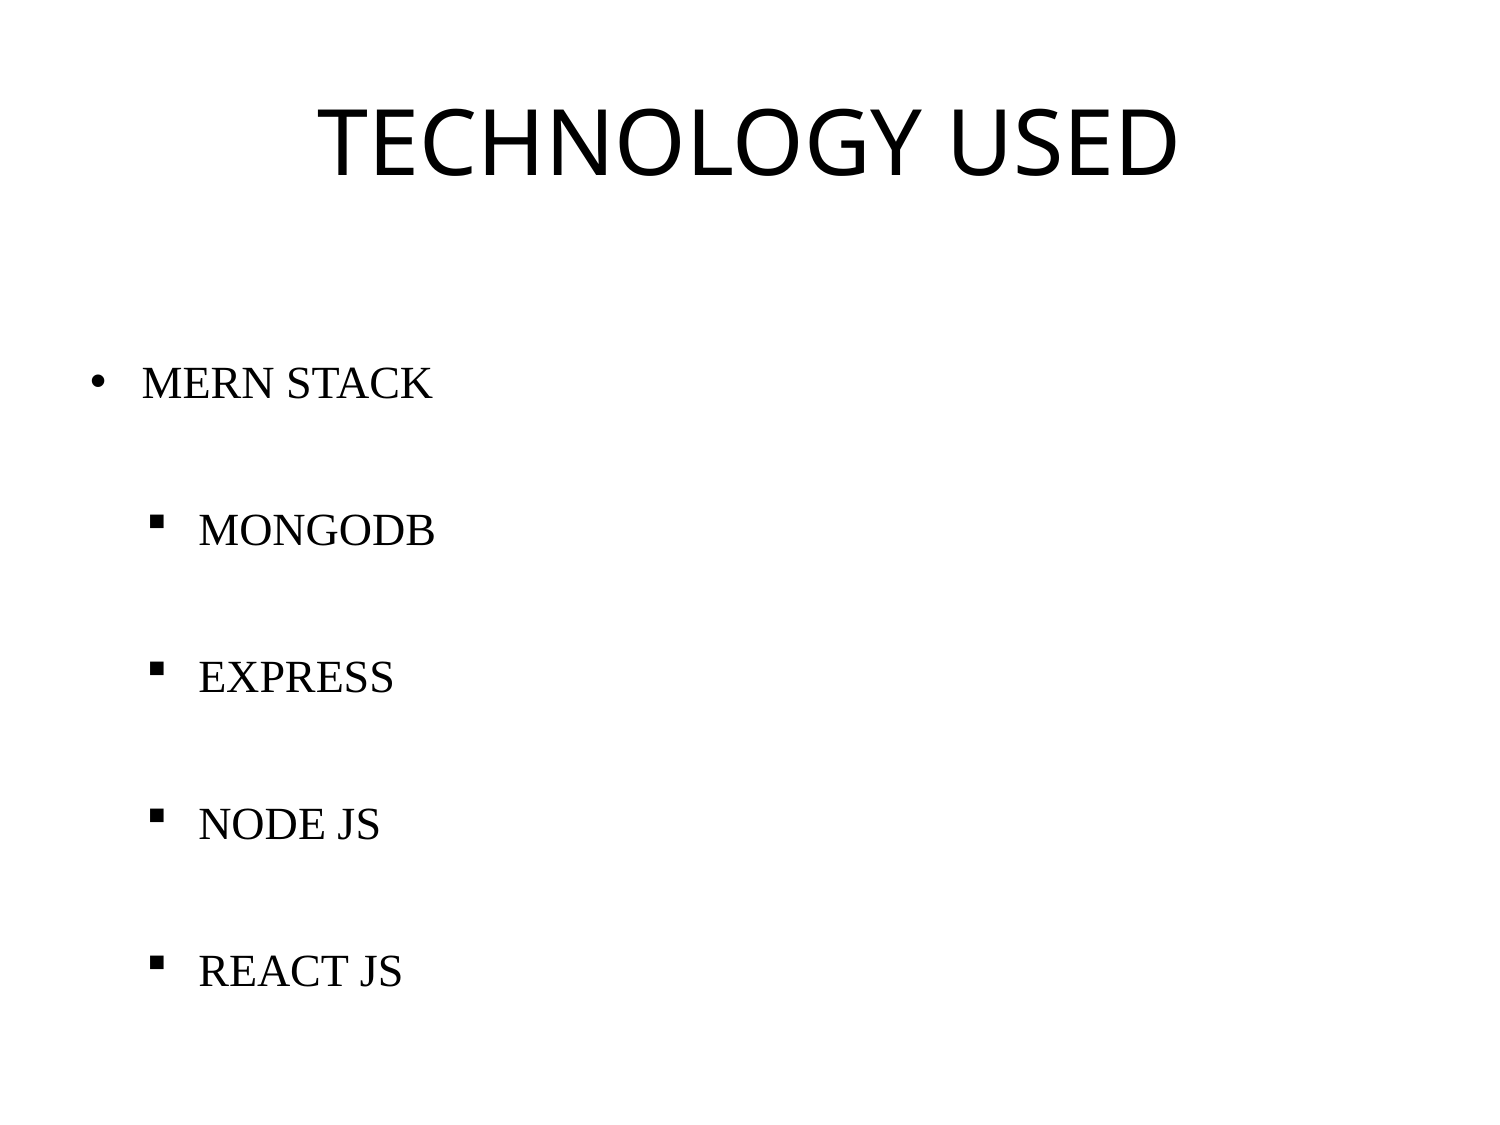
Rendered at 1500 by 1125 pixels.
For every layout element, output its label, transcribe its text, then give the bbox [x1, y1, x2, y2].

title TECHNOLOGY USED [75, 45, 1425, 233]
list MERN STACK MONGODB EXPRESS NODE JS REACT JS [75, 262, 1425, 1005]
